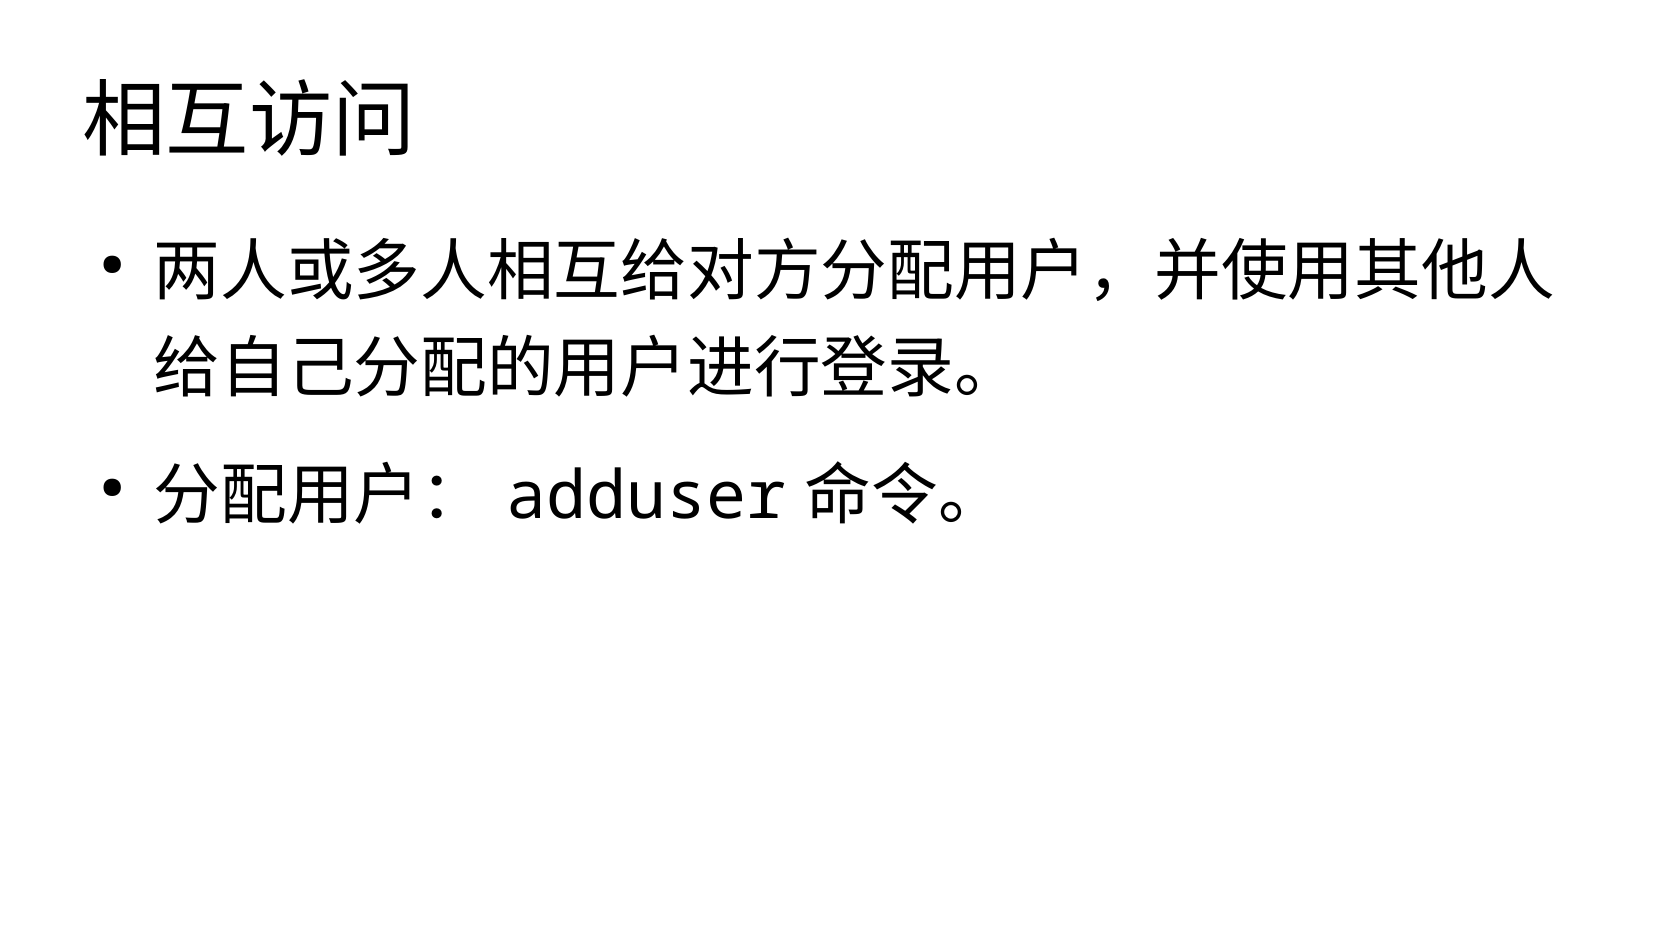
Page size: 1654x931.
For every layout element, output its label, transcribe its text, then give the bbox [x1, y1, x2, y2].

title 相互访问 [82, 37, 1571, 189]
list 两人或多人相互给对方分配用户，并使用其他人给自己分配的用户进行登录。 分配用户：adduser命令。 [82, 217, 1571, 758]
